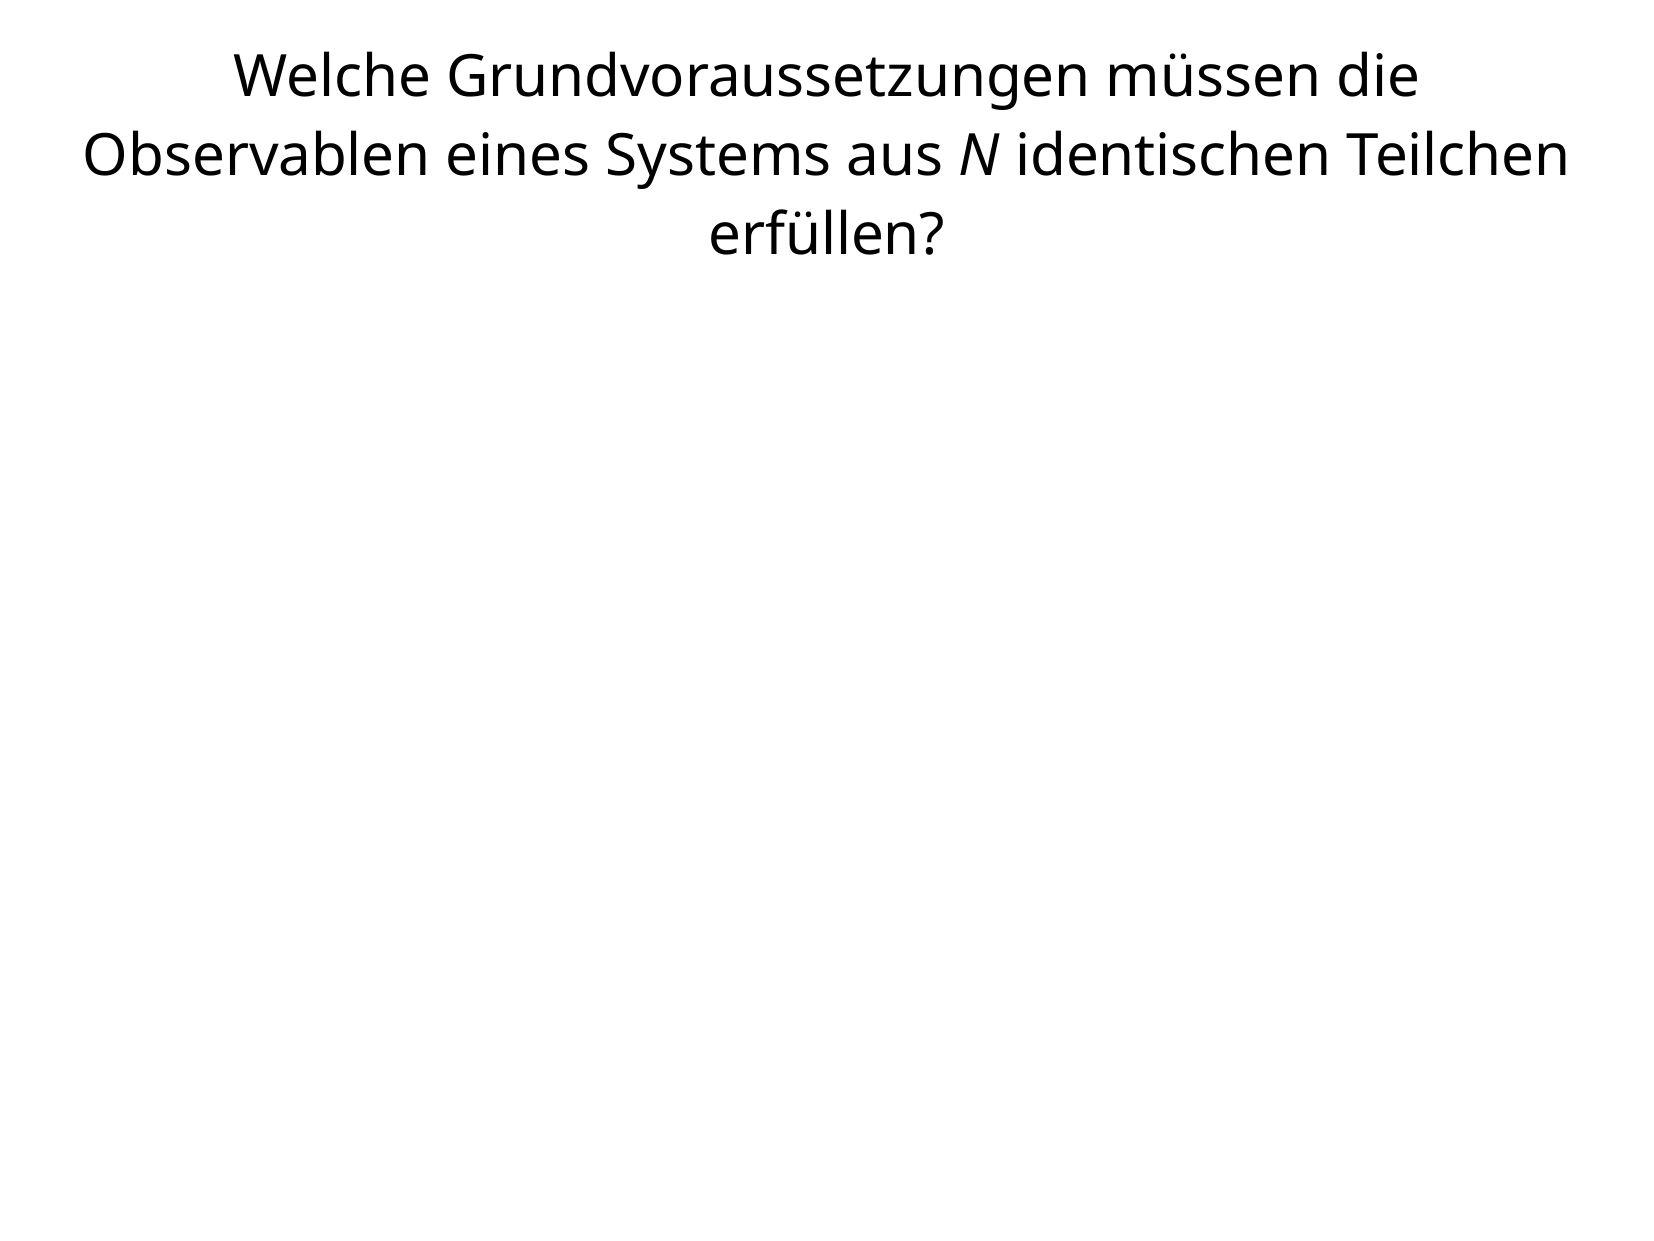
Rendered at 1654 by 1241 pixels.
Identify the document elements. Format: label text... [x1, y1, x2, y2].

title Welche Grundvoraussetzungen müssen die Observablen eines Systems aus N identischen Teilchen erfüllen? [82, 49, 1571, 257]
